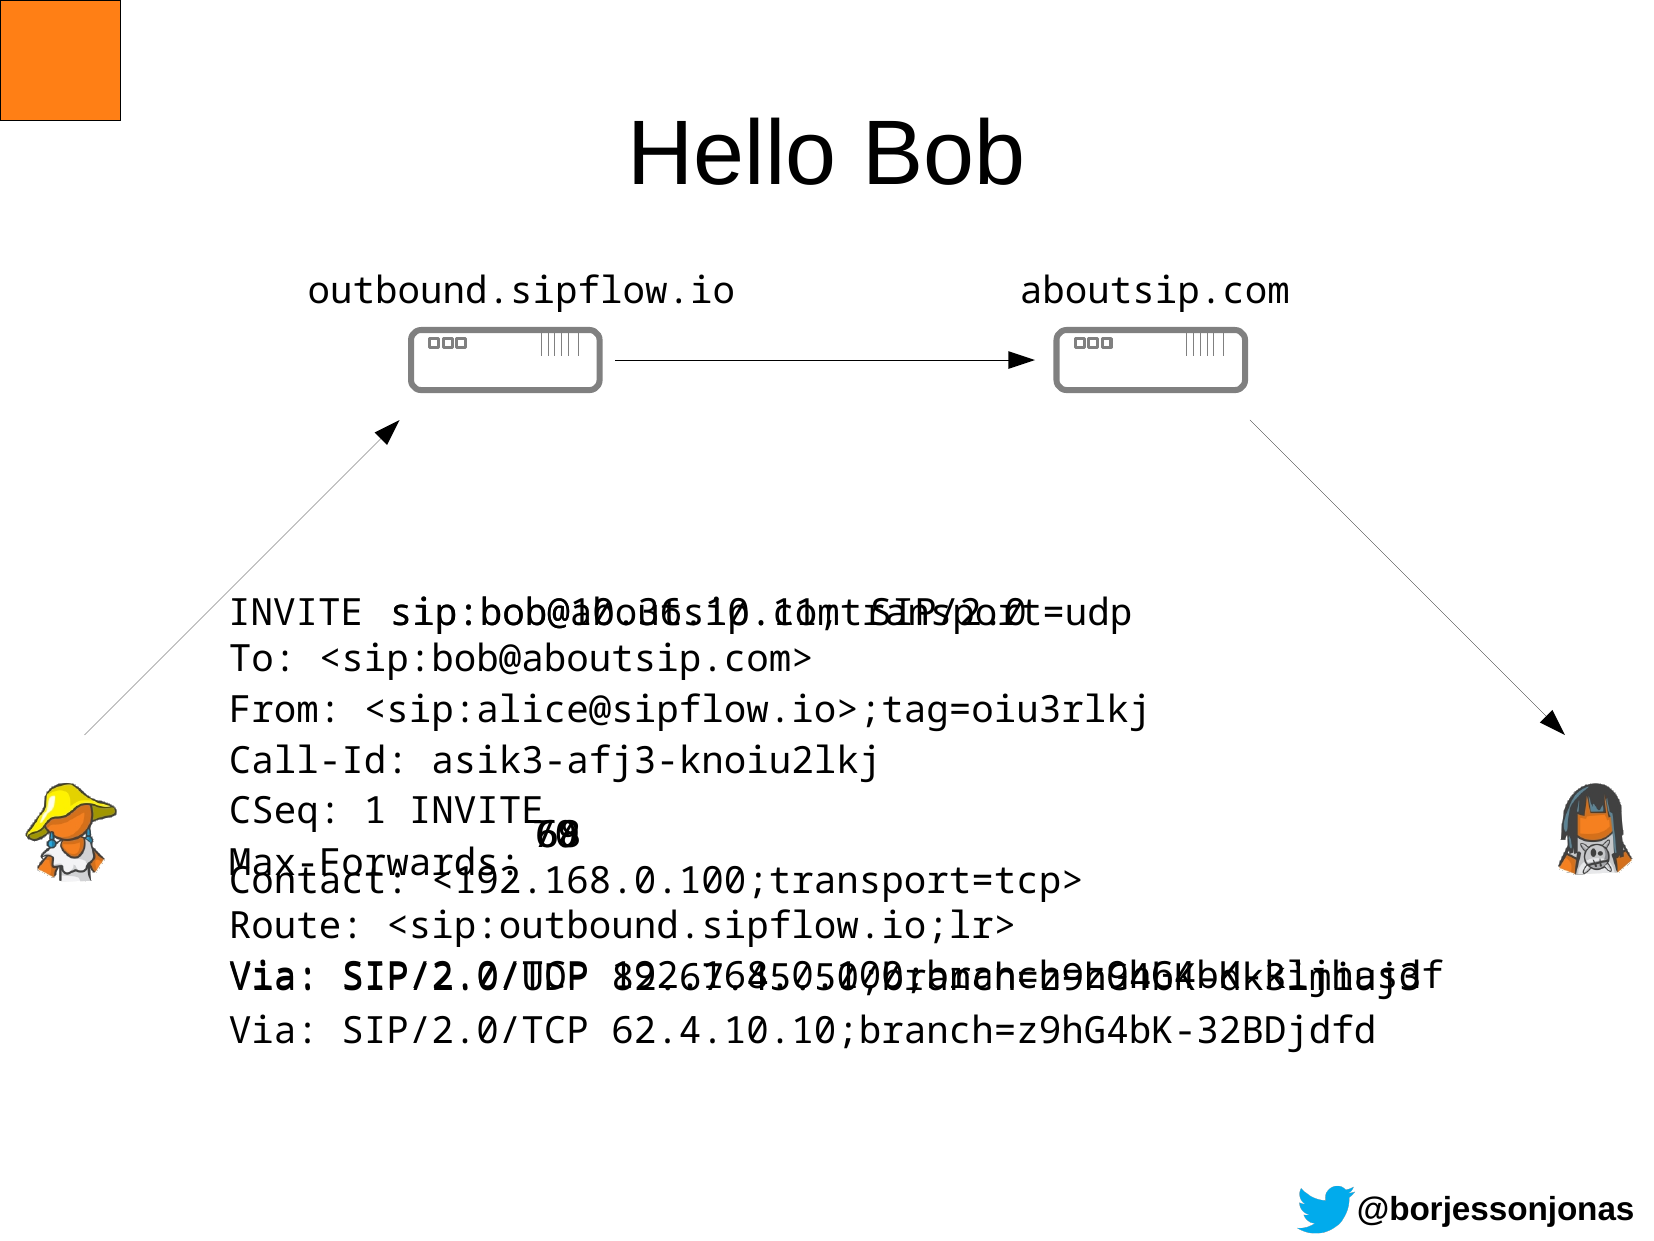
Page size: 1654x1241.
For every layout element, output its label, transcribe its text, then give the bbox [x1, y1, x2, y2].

picture [1277, 1160, 1375, 1241]
text_box Via: SIP/2.0/TCP 62.4.10.10;branch=z9hG4bK-32BDjdfd [214, 1002, 1535, 1055]
text_box Via: SIP/2.0/UDP 82.67.45.50;branch=z9hG4bK-dk3imiuj3 [214, 943, 1535, 1002]
text_box Contact: <192.168.0.100;transport=tcp> [214, 846, 1099, 905]
text_box SIP/2.0 [854, 637, 1042, 642]
text_box outbound.sipflow.io [292, 256, 751, 316]
text_box sip:bob@10.36.10.11;transport=udp [375, 578, 1156, 637]
text_box [1056, 330, 1246, 391]
text_box 68 [521, 799, 597, 859]
text_box Route: <sip:outbound.sipflow.io;lr> [214, 905, 1032, 941]
text_box aboutsip.com [1005, 256, 1305, 316]
title Hello Bob [82, 49, 1571, 257]
text_box INVITE [213, 578, 375, 637]
picture [18, 779, 124, 886]
picture [1542, 779, 1641, 878]
text_box To: <sip:bob@aboutsip.com> From: <sip:alice@sipflow.io>;tag=oiu3rlkj Call-Id: asik3-afj3-knoiu2lkj CSeq: 1 INVITE Max-Forwards: [214, 623, 1179, 857]
text_box [411, 330, 600, 391]
